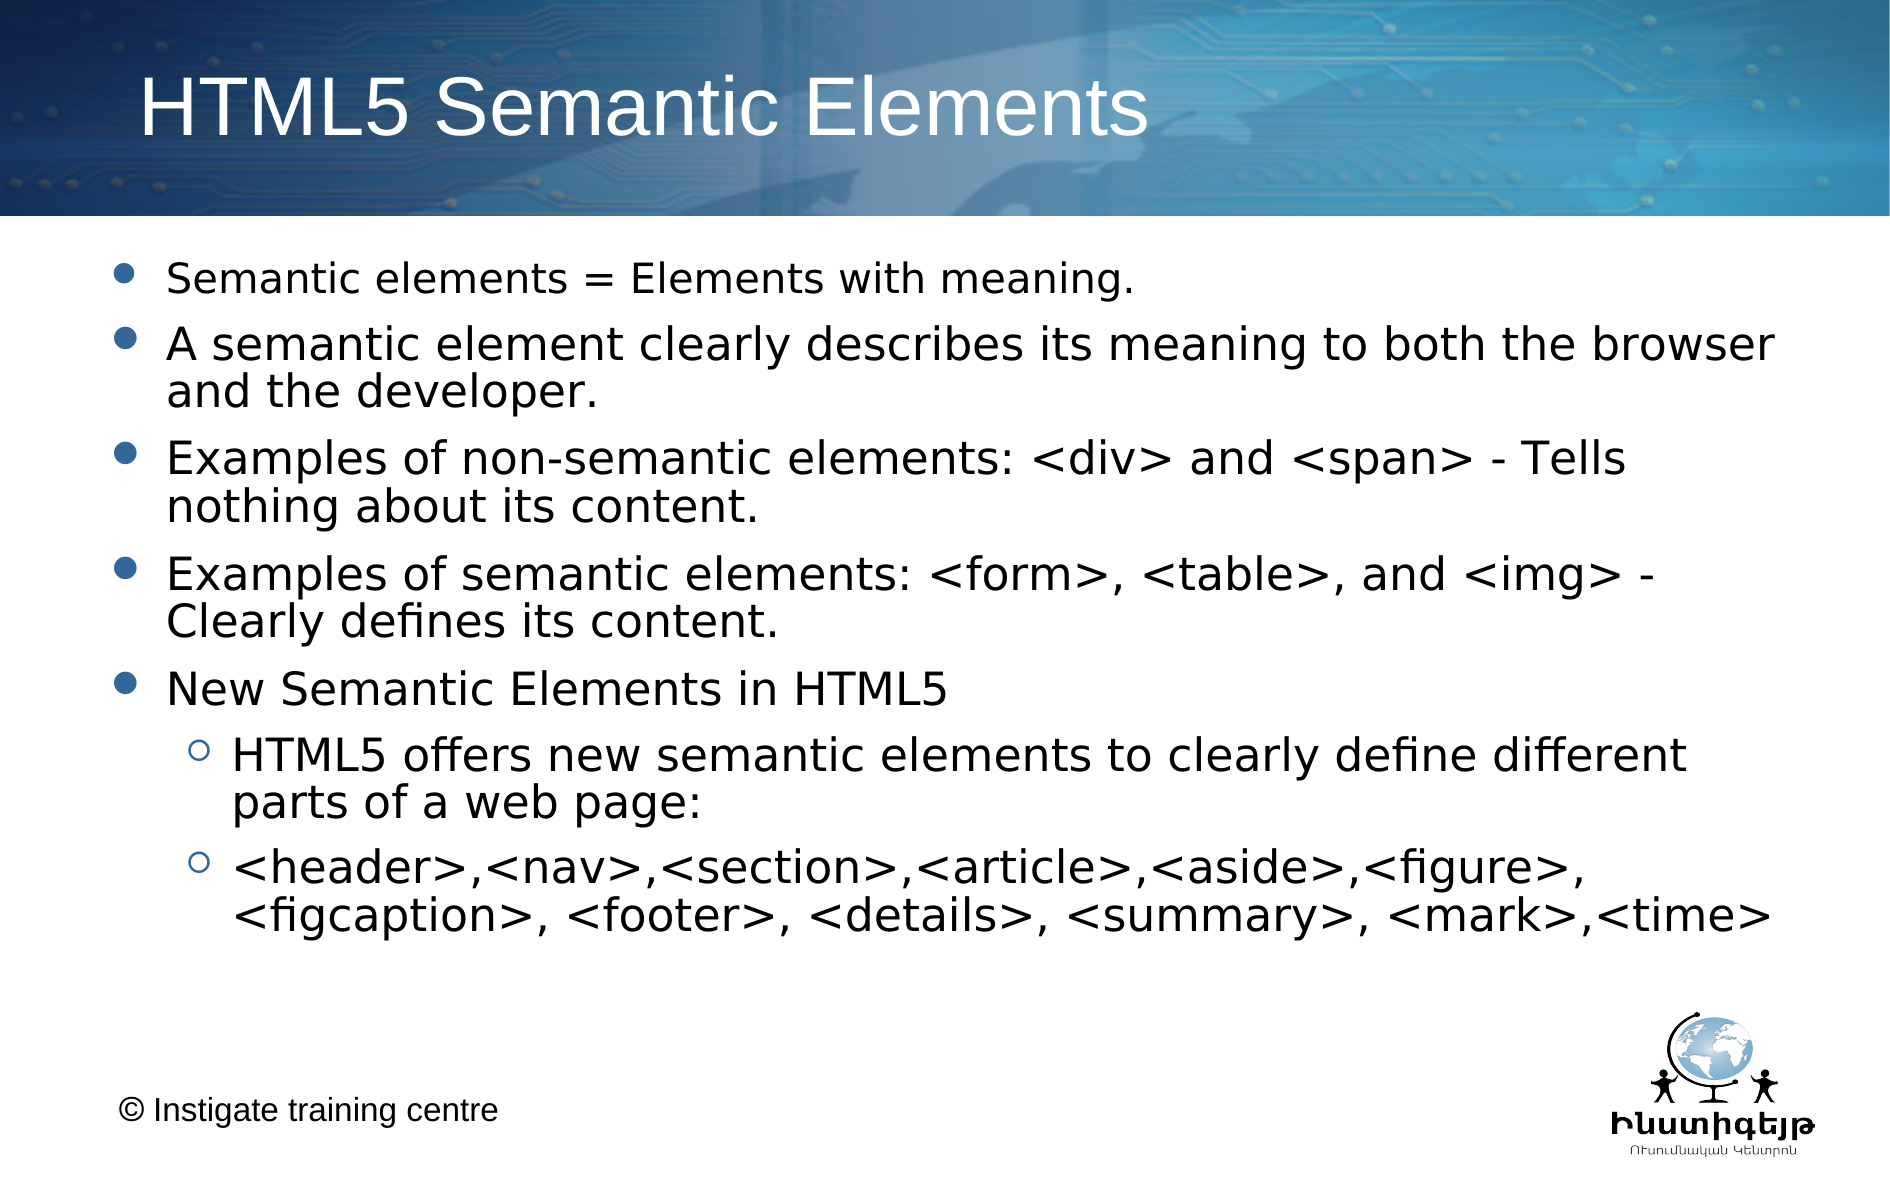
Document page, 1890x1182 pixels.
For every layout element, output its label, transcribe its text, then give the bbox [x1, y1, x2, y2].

picture [0, 0, 1890, 216]
list Semantic elements = Elements with meaning. A semantic element clearly describes its meaning to both the browser and the developer. Examples of non-semantic elements: <div> and <span> - Tells nothing about its content. Examples of semantic elements: <form>, <table>, and <img> - Clearly defines its content. New Semantic Elements in HTML5 HTML5 offers new semantic elements to clearly define different parts of a web page: <header>,<nav>,<section>,<article>,<aside>,<figure>, <figcaption>, <footer>, <details>, <summary>, <mark>,<time> [110, 258, 1801, 283]
picture [1612, 1012, 1815, 1157]
